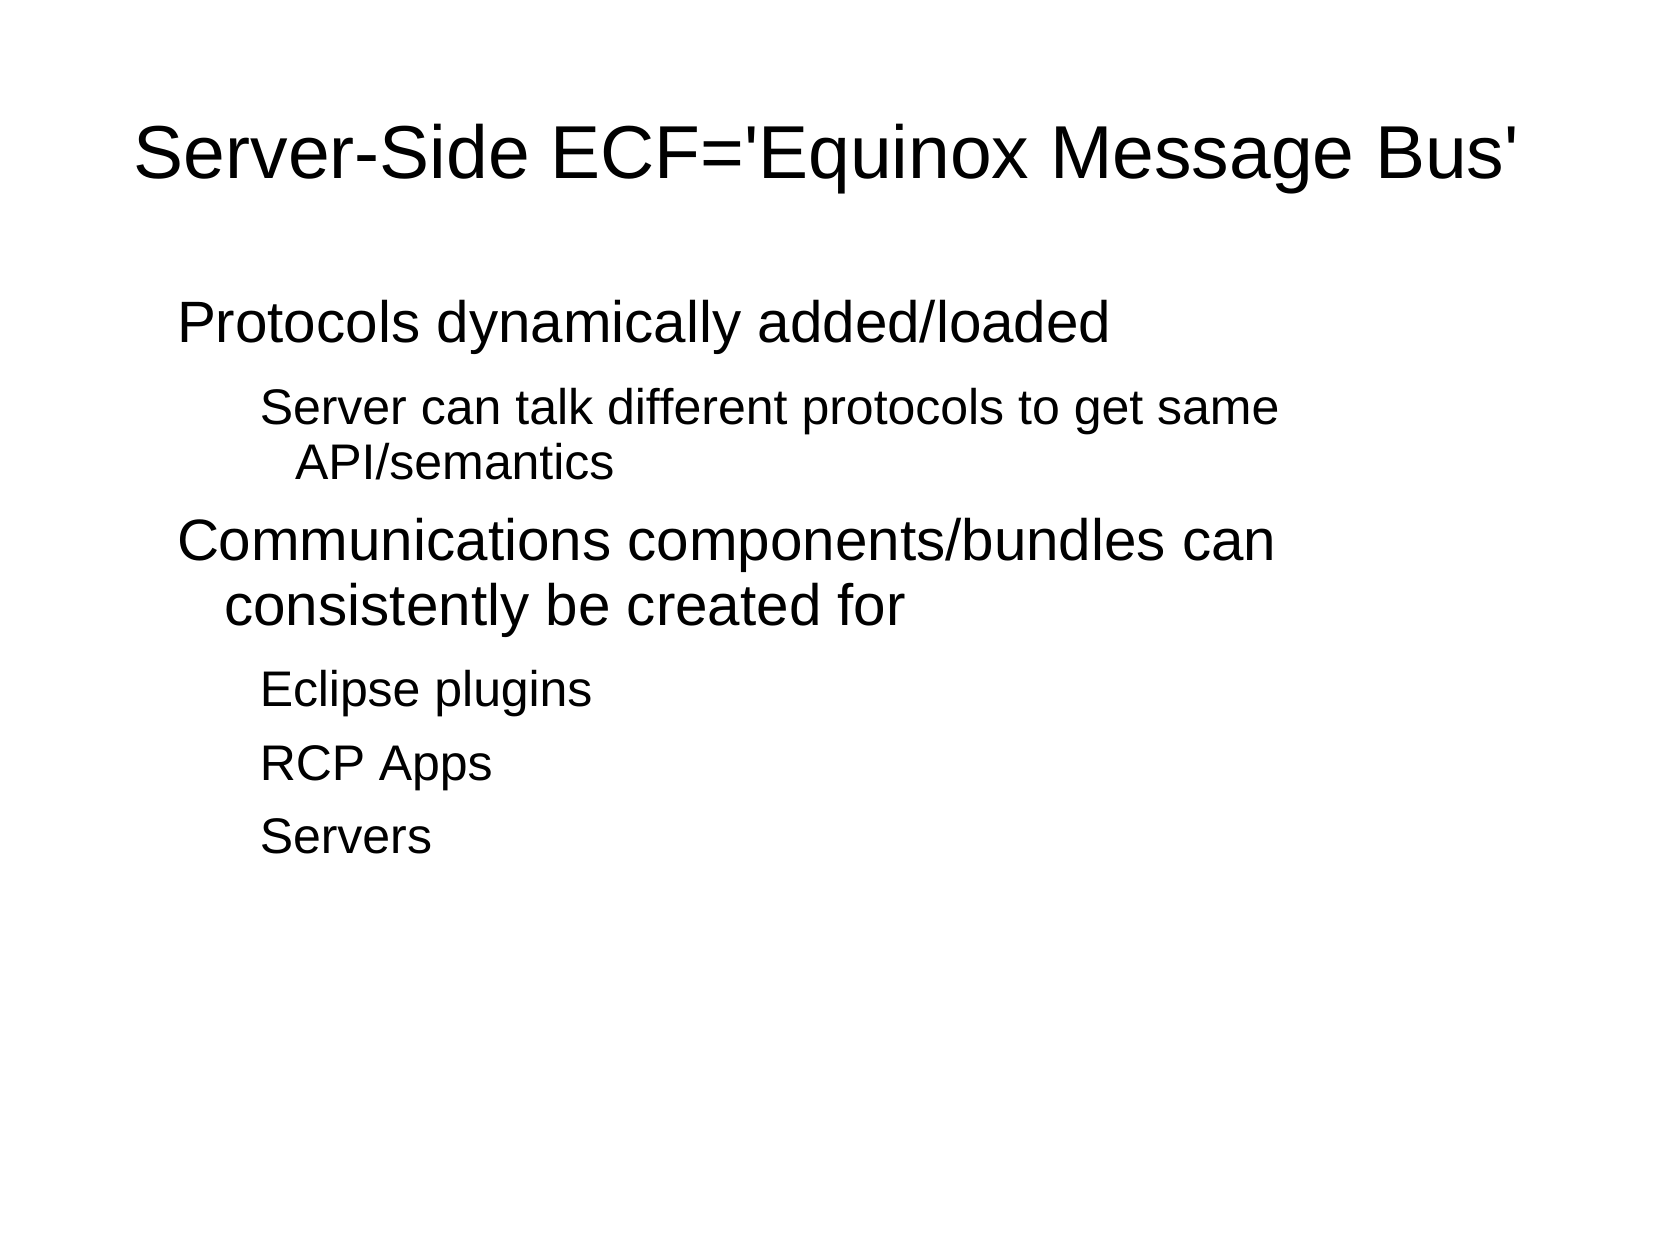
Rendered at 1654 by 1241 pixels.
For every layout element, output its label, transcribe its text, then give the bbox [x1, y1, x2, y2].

list Protocols dynamically added/loaded Server can talk different protocols to get same API/semantics Communications components/bundles can consistently be created for Eclipse plugins RCP Apps Servers [82, 290, 1571, 1094]
title Server-Side ECF='Equinox Message Bus' [82, 56, 1571, 250]
